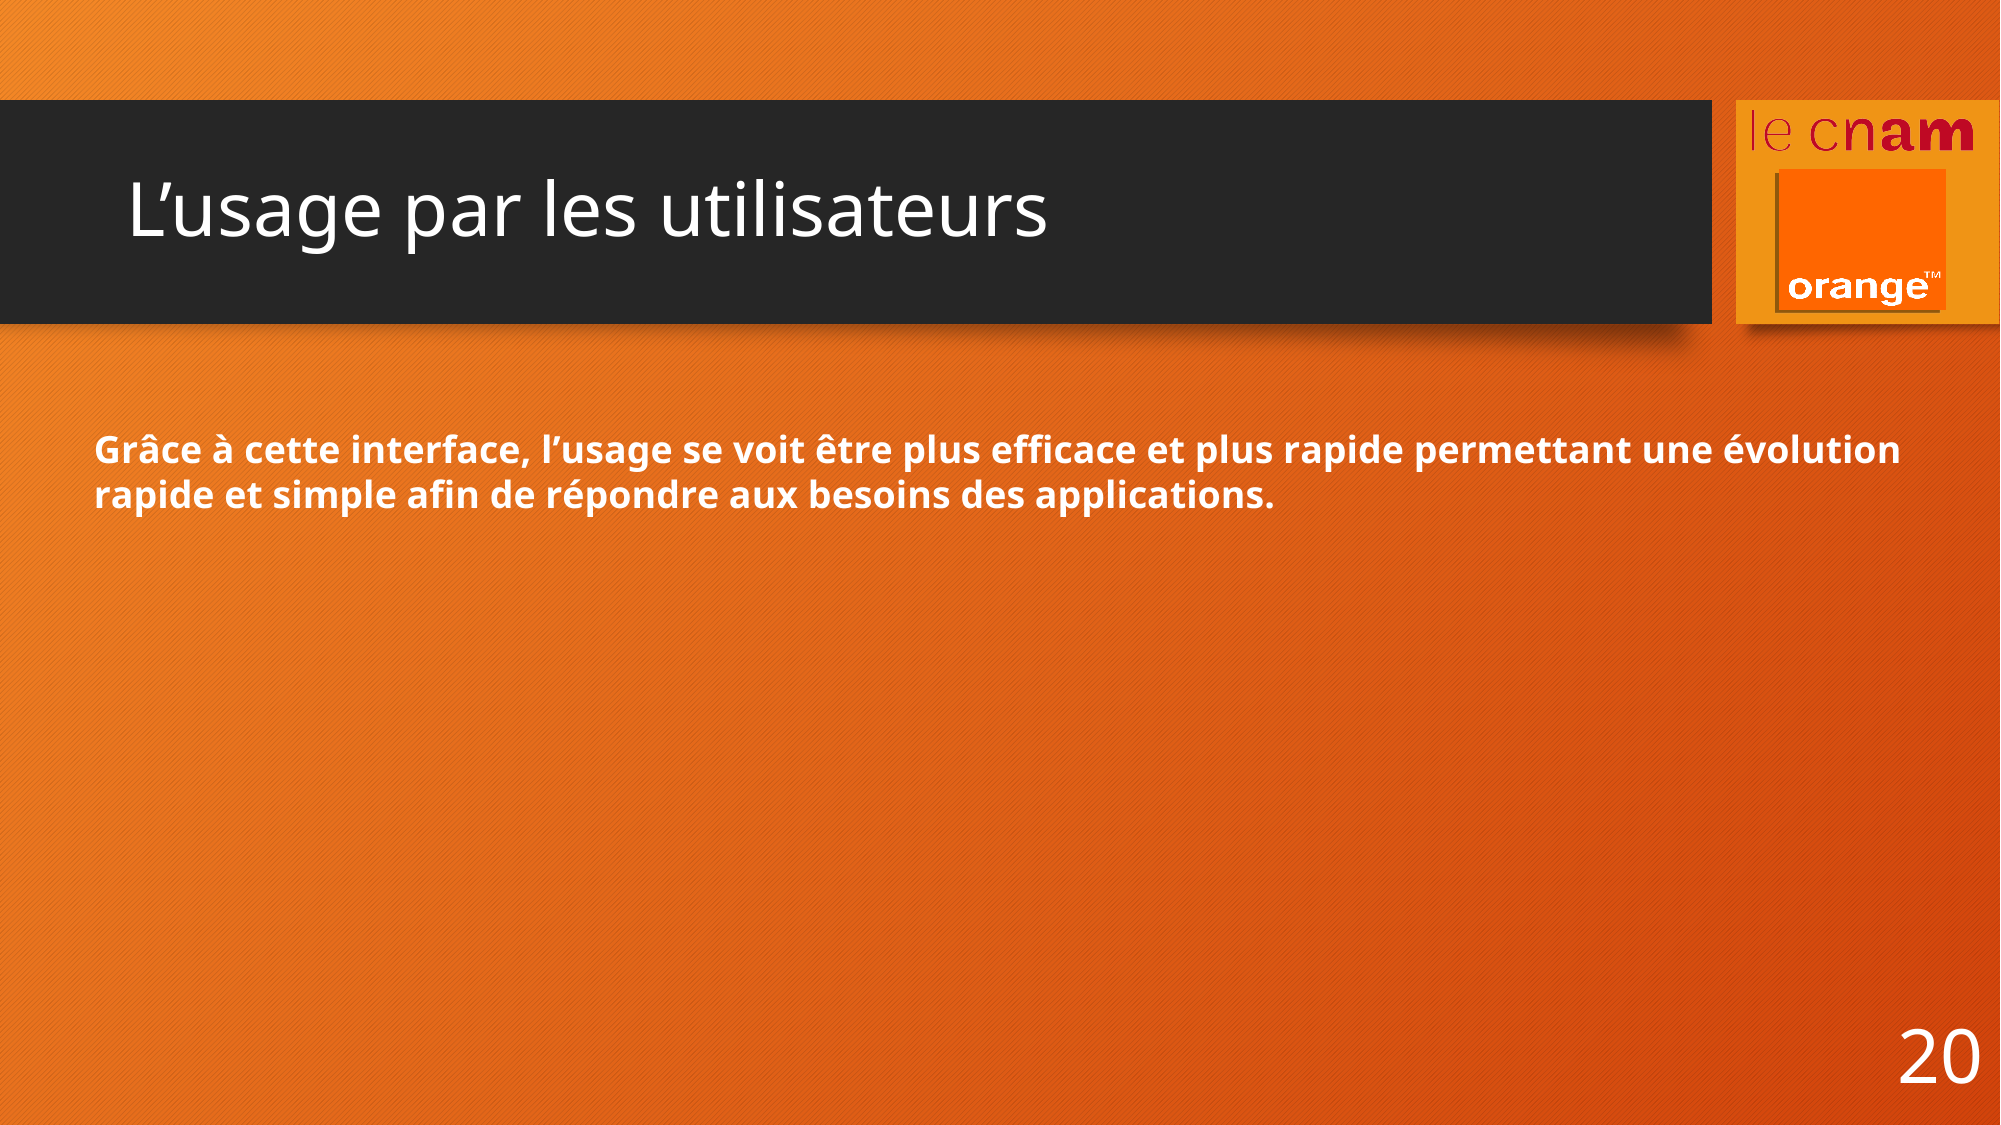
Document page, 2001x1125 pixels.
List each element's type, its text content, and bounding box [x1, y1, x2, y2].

picture [1752, 110, 1973, 151]
text_box Grâce à cette interface, l’usage se voit être plus efficace et plus rapide permettant une évolution rapide et simple afin de répondre aux besoins des applications. [79, 418, 1922, 525]
picture [1736, 323, 2000, 348]
title L’usage par les utilisateurs [111, 123, 1689, 301]
picture [1779, 169, 1946, 310]
text_box <numéro> [1882, 970, 2000, 1125]
picture [0, 323, 1713, 376]
